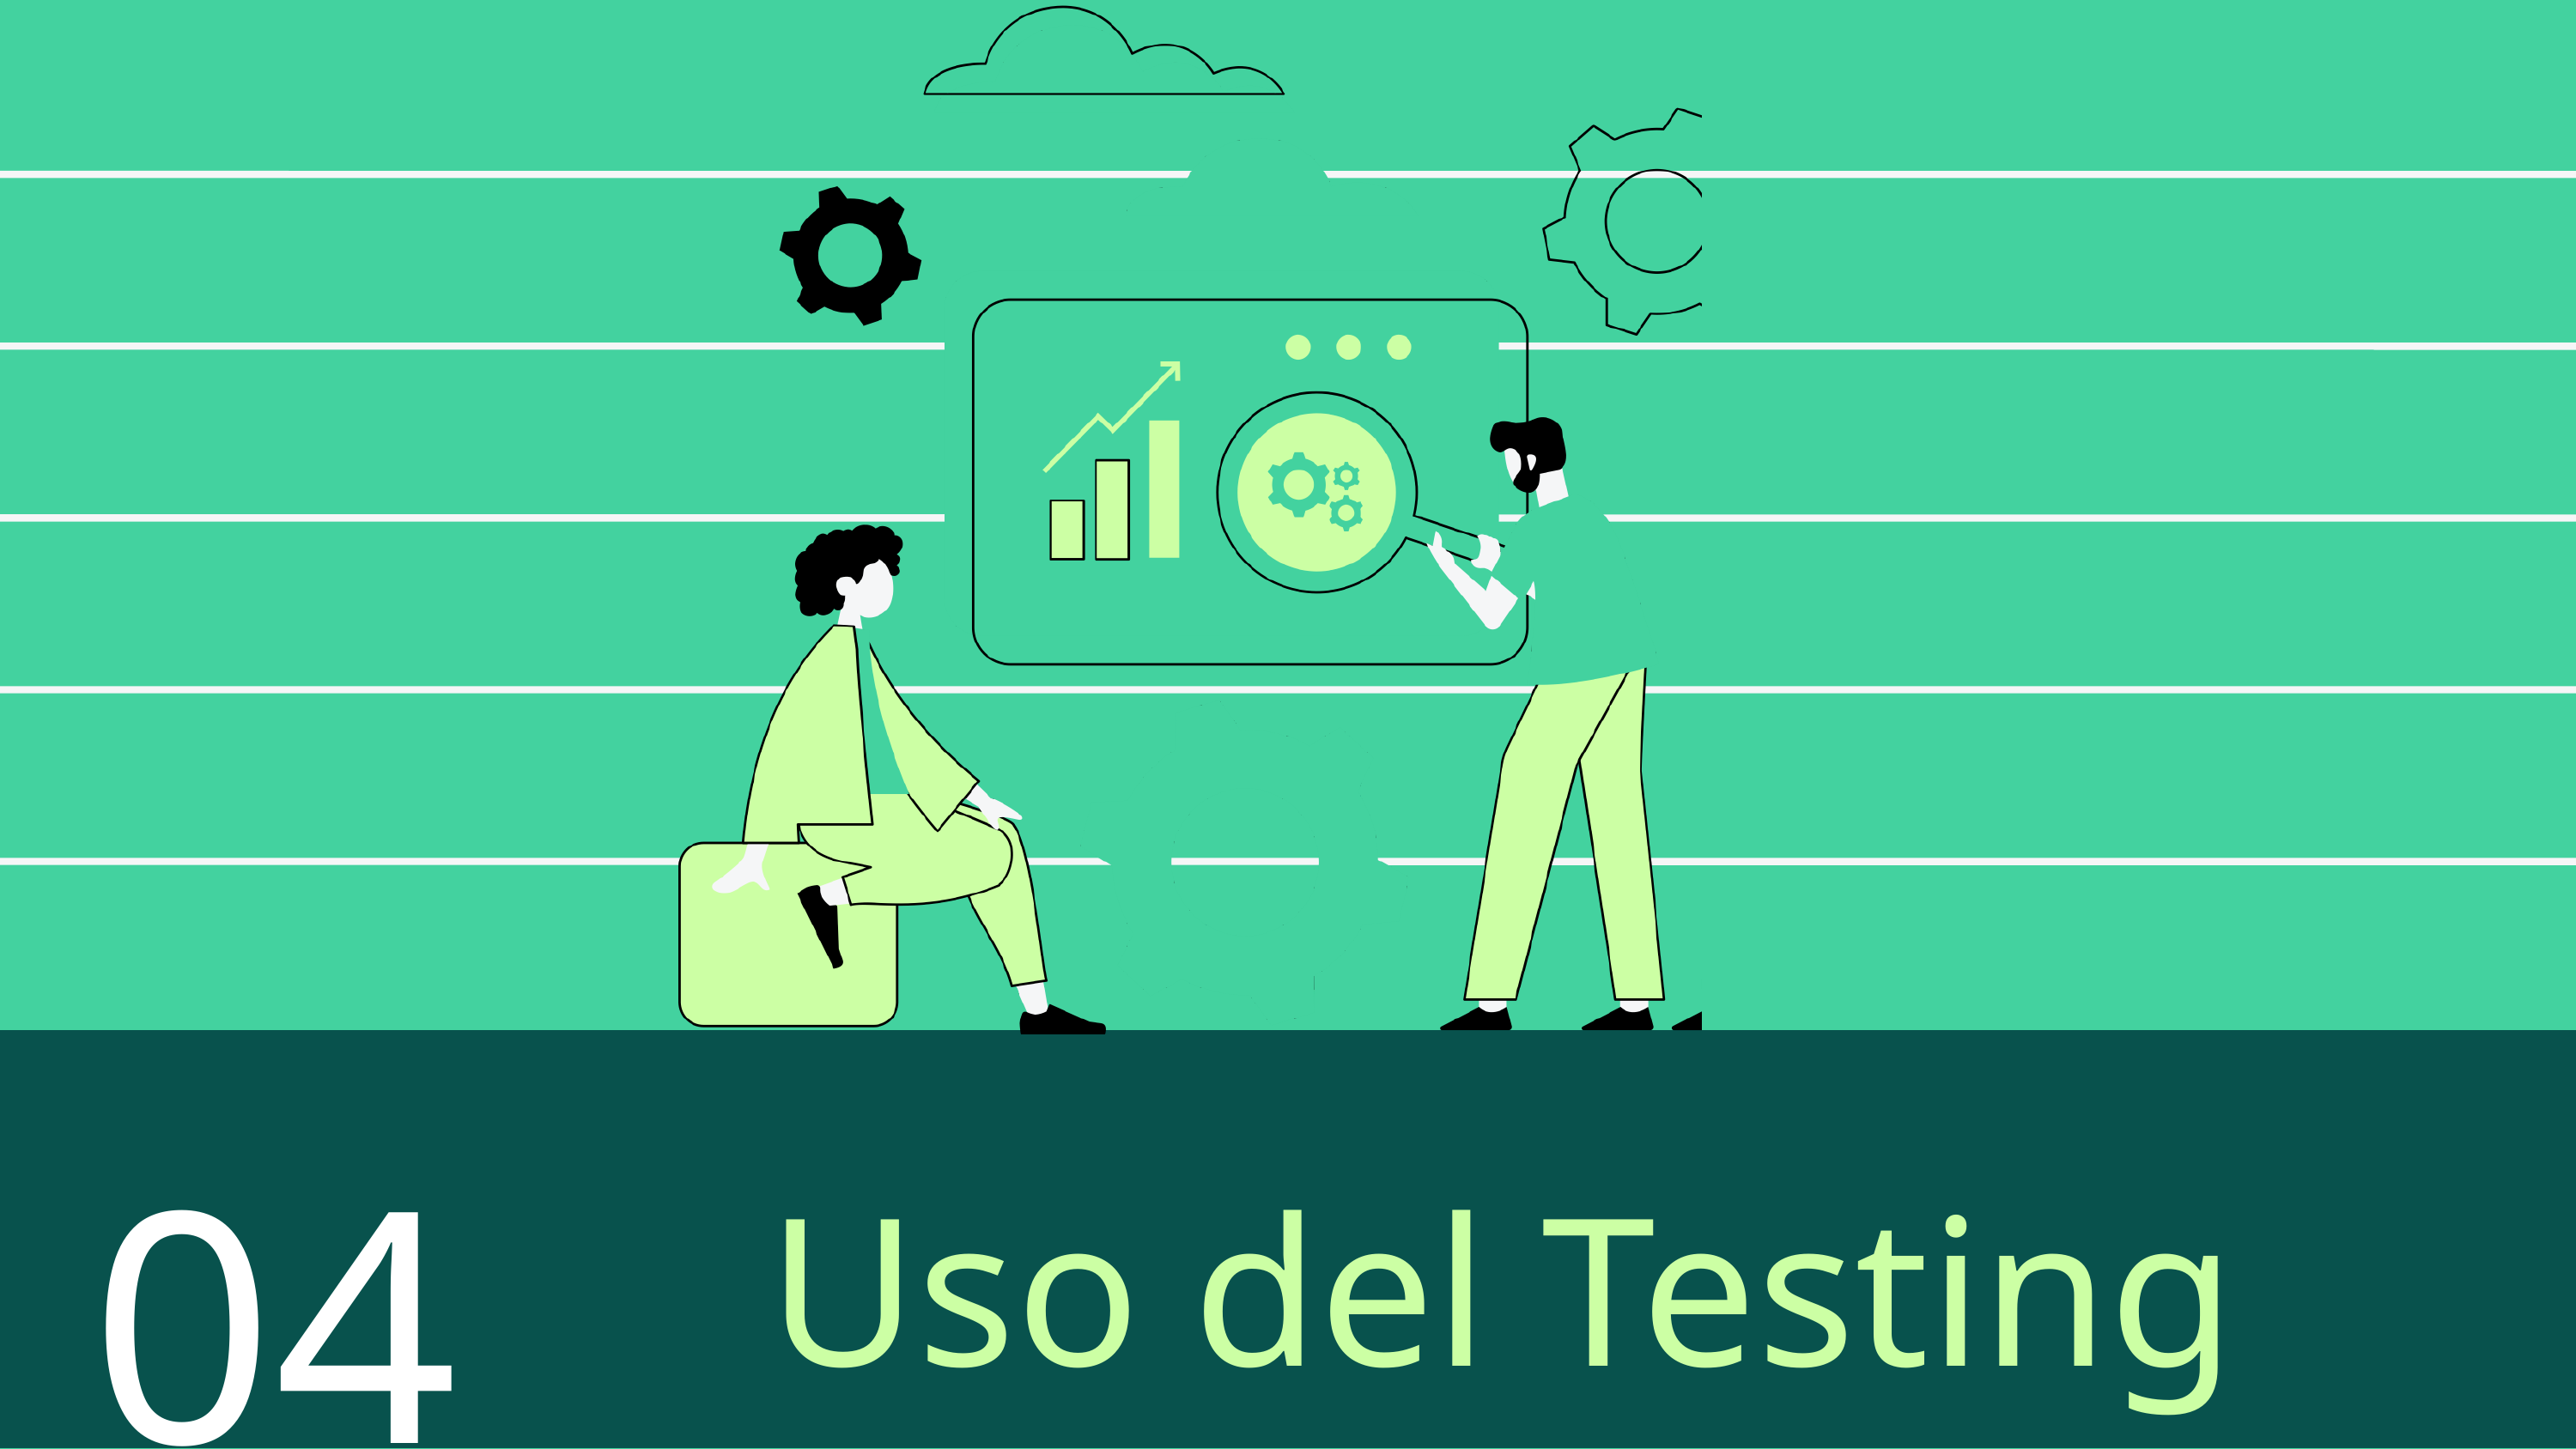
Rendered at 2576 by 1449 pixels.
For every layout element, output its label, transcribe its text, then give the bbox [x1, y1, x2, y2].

text_box Uso del Testing [2139, 1269, 2200, 1353]
text_box Uso del Testing [536, 1104, 2468, 1407]
text_box 04 [46, 1034, 502, 1449]
picture [677, 0, 1702, 1034]
text_box [0, 1030, 2576, 1448]
